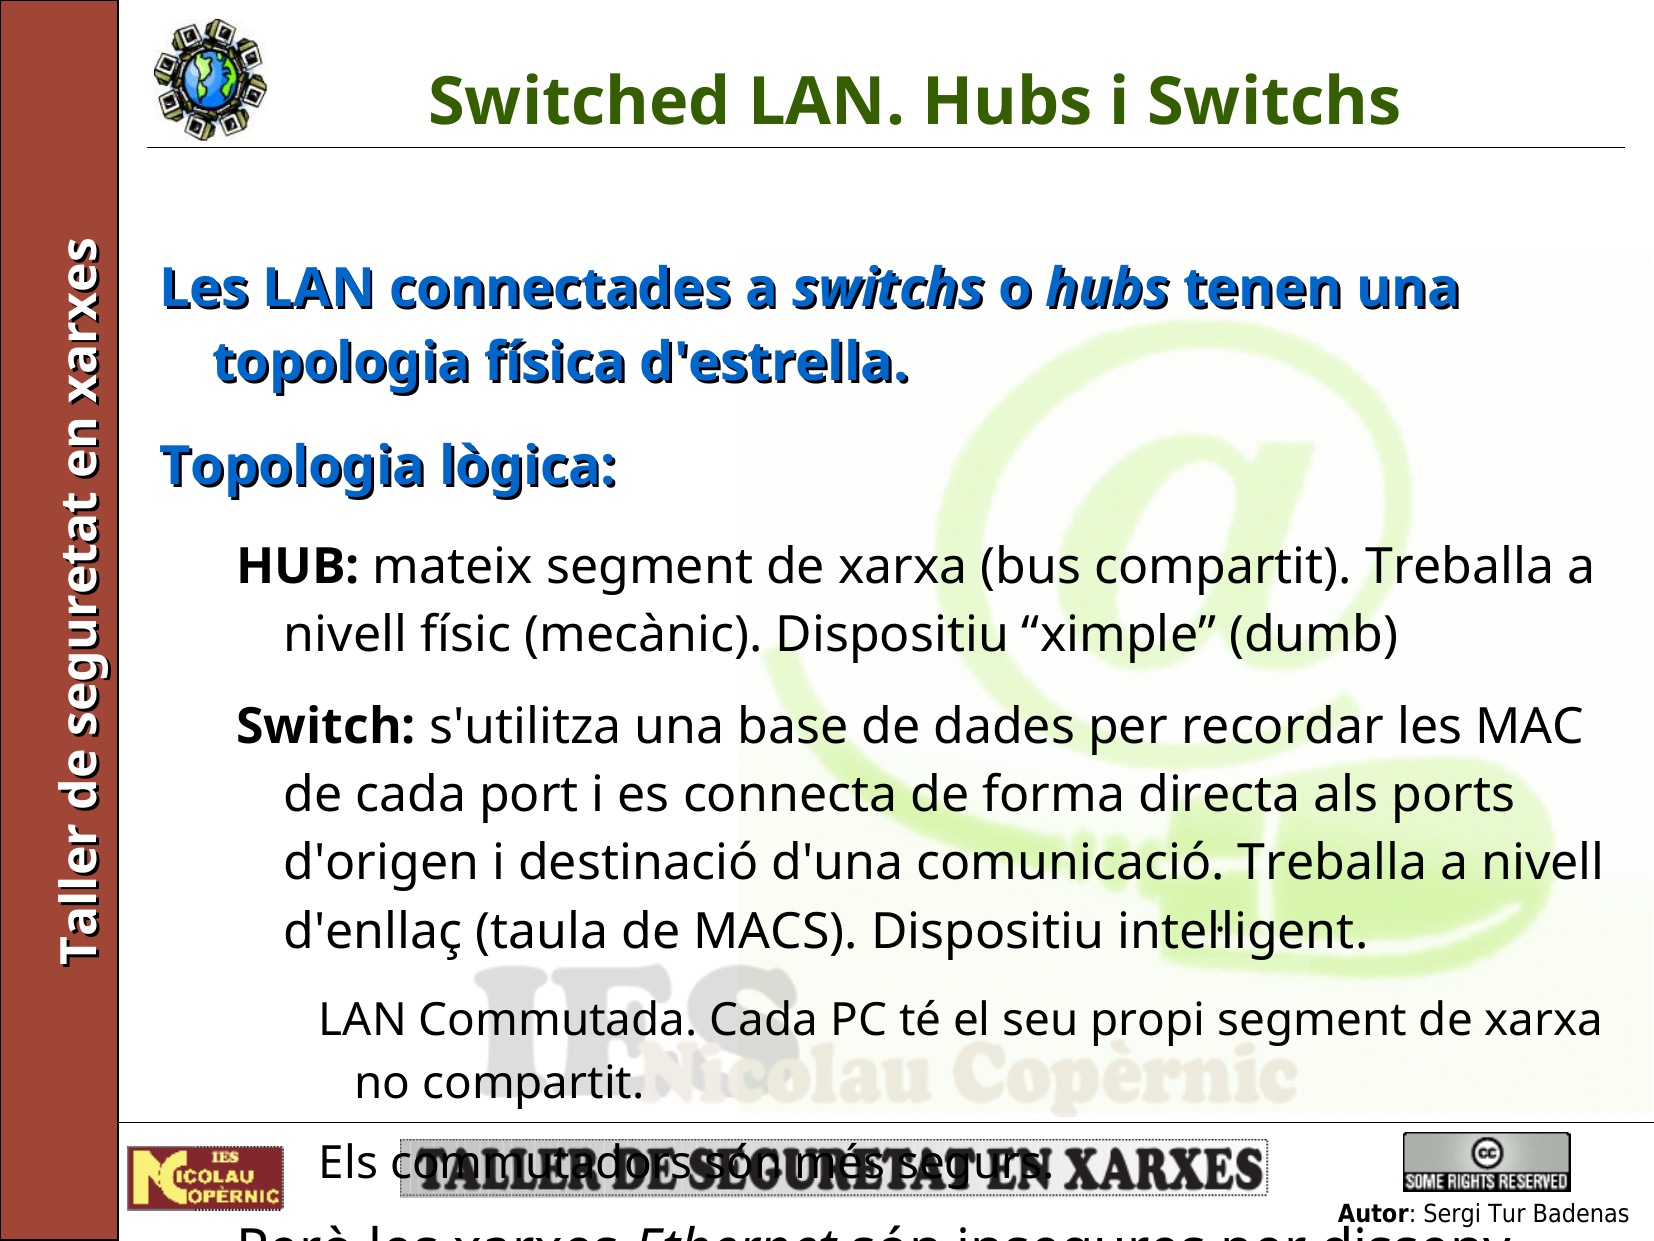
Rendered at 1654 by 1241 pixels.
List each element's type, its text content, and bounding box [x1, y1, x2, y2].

picture [154, 19, 268, 142]
list Les LAN connectades a switchs o hubs tenen una topologia física d'estrella. Topologia lògica: HUB: mateix segment de xarxa (bus compartit). Treballa a nivell físic (mecànic). Dispositiu “ximple” (dumb) Switch: s'utilitza una base de dades per recordar les MAC de cada port i es connecta de forma directa als ports d'origen i destinació d'una comunicació. Treballa a nivell d'enllaç (taula de MACS). Dispositiu intel·ligent. LAN Commutada. Cada PC té el seu propi segment de xarxa no compartit. Els commutadors són més segurs. Però les xarxes Ethernet són insegures per disseny [141, 248, 1630, 1084]
picture [466, 252, 1654, 1117]
picture [1403, 1132, 1571, 1192]
picture [522, 1084, 535, 1095]
picture [548, 1086, 560, 1095]
picture [127, 1146, 284, 1211]
picture [400, 1139, 1270, 1198]
title Switched LAN. Hubs i Switchs [171, 49, 1654, 148]
